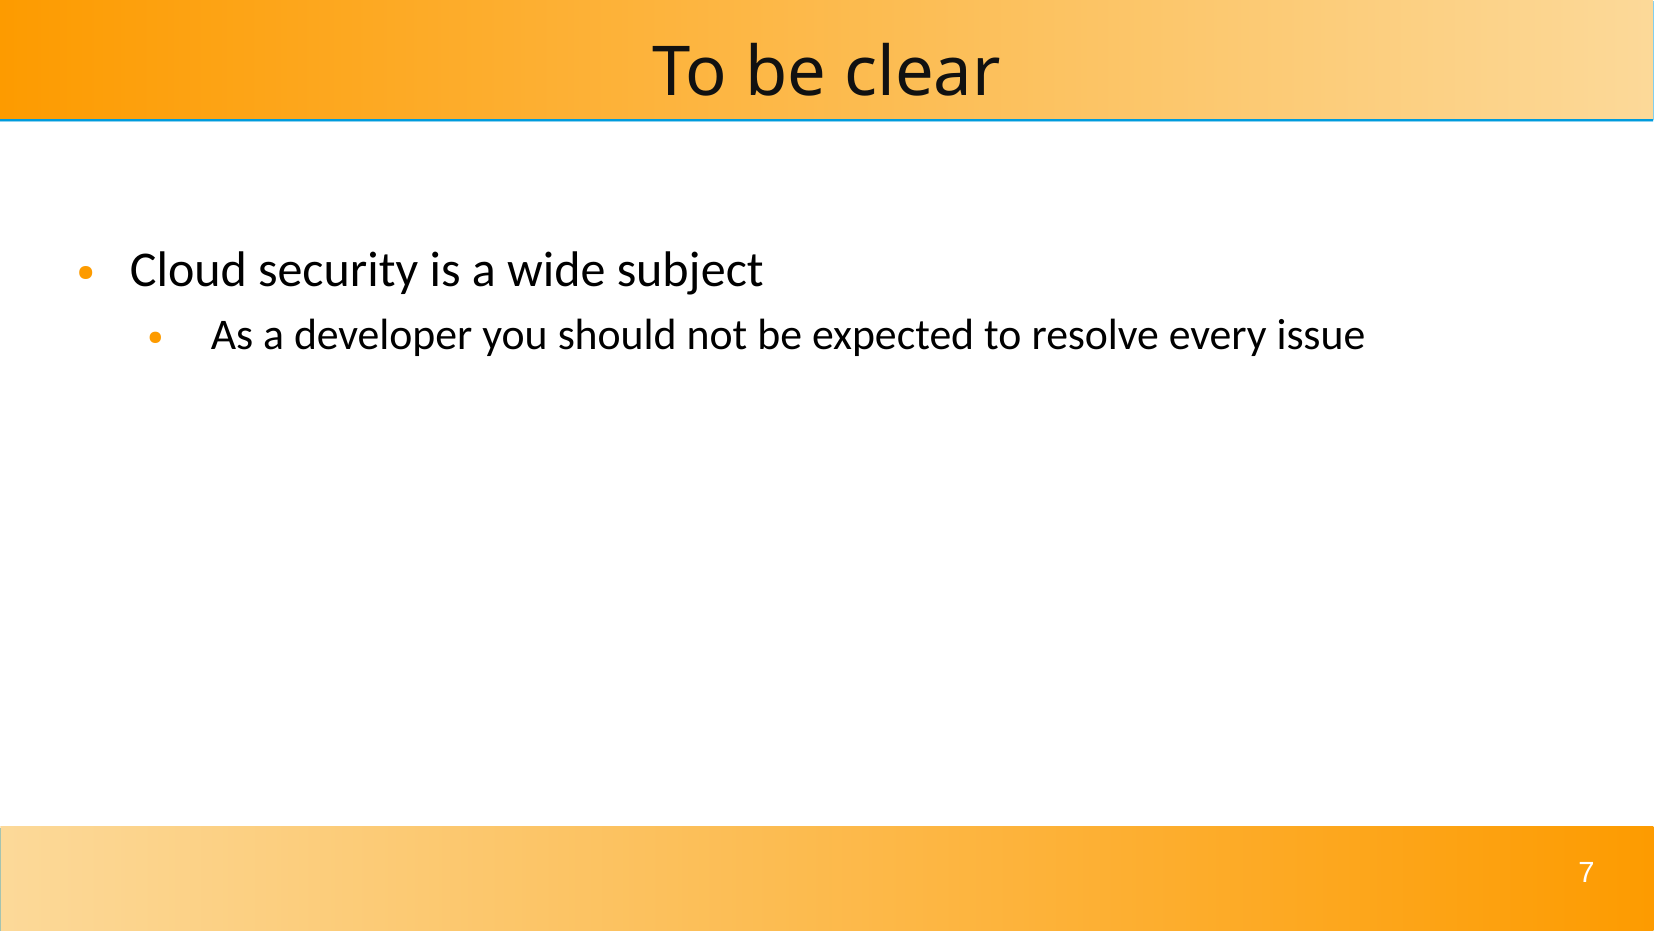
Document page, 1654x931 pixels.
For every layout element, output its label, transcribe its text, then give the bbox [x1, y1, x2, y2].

title Networking [1101, 827, 1105, 930]
title To be clear [59, 26, 1595, 111]
list Cloud security is a wide subject As a developer you should not be expected to resolve every issue [59, 177, 1595, 768]
